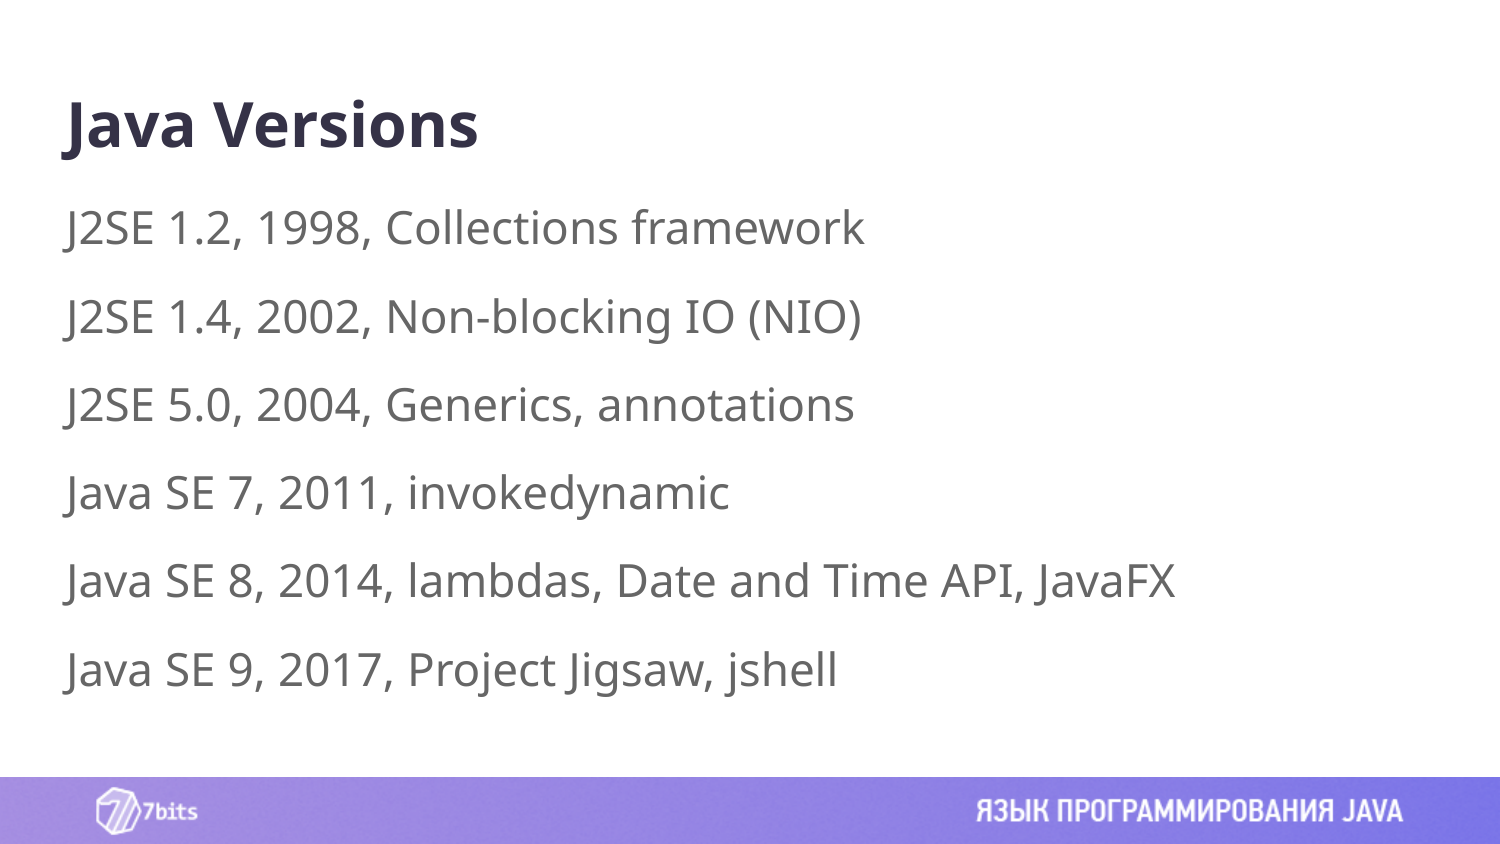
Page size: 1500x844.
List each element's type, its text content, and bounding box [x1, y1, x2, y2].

title Java Versions [51, 69, 1449, 164]
list J2SE 1.2, 1998, Collections framework J2SE 1.4, 2002, Non-blocking IO (NIO) J2SE 5.0, 2004, Generics, annotations Java SE 7, 2011, invokedynamic Java SE 8, 2014, lambdas, Date and Time API, JavaFX Java SE 9, 2017, Project Jigsaw, jshell [51, 184, 1449, 745]
picture [0, 777, 1500, 844]
